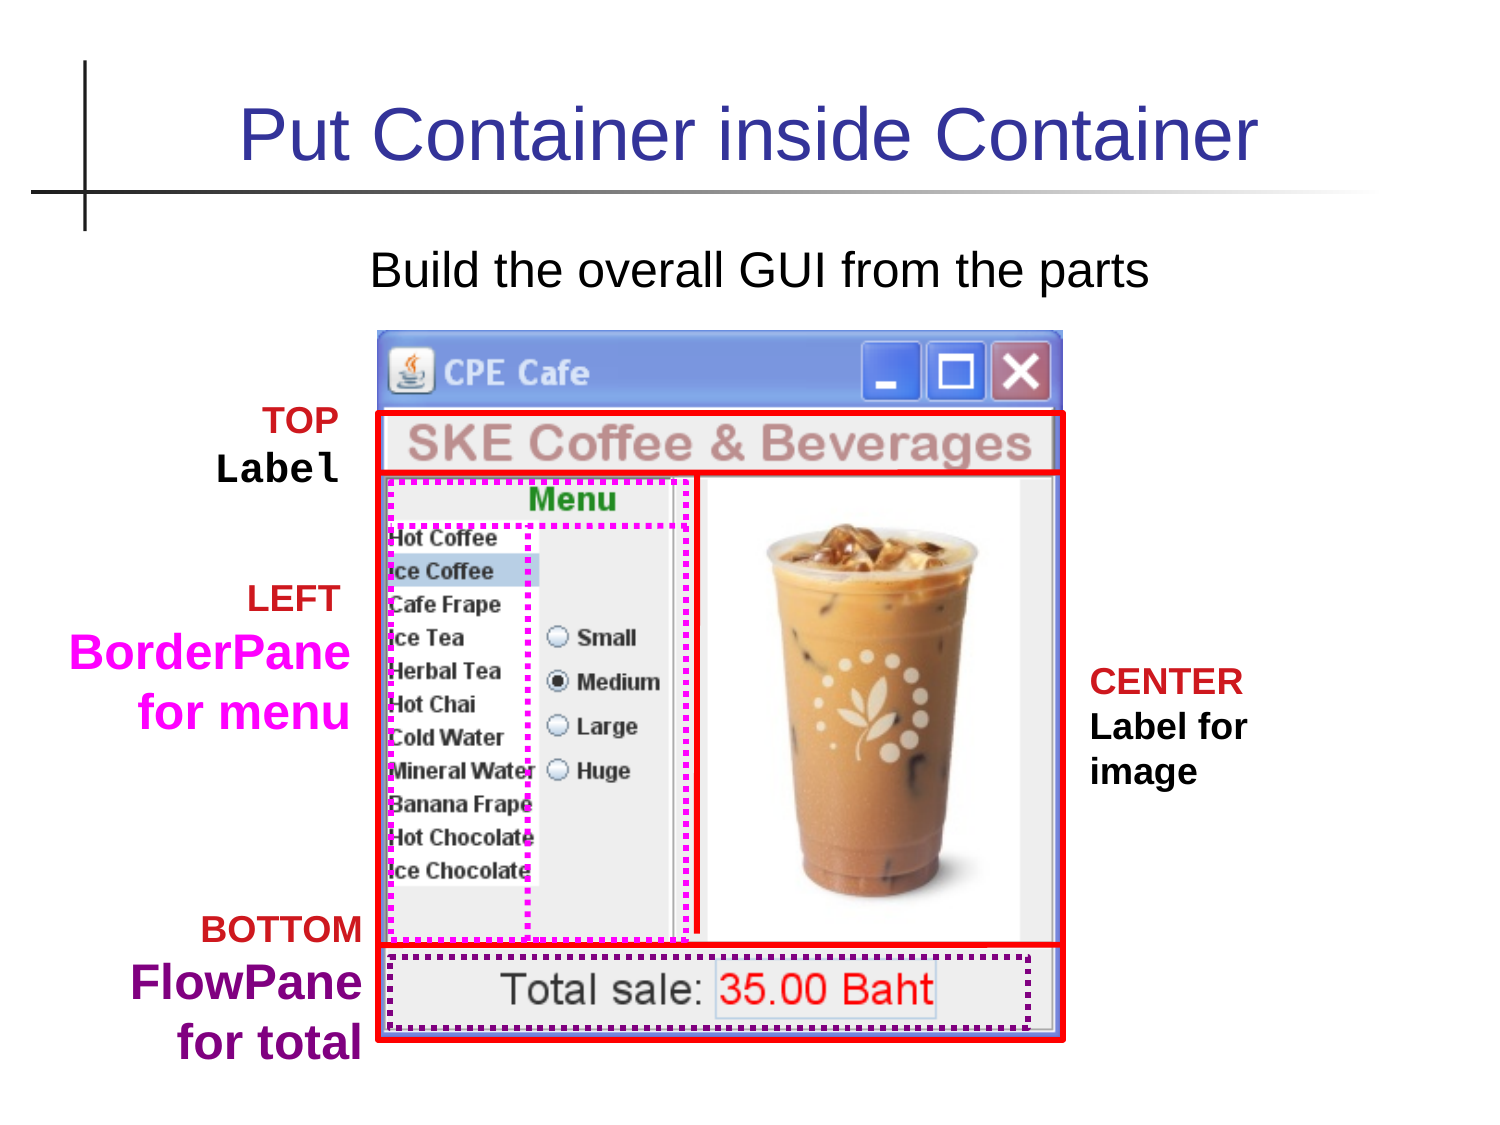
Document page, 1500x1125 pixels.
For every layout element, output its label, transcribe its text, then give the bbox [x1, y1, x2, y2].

picture [377, 330, 1063, 410]
picture [381, 476, 1060, 942]
list Build the overall GUI from the parts [110, 229, 1409, 343]
picture [381, 416, 1060, 469]
text_box BOTTOM FlowPane for total [0, 897, 378, 1078]
picture [381, 948, 1060, 1037]
text_box LEFT BorderPane for menu [23, 566, 367, 756]
title Put Container inside Container [100, 42, 1399, 184]
text_box CENTER Label for image [1074, 649, 1288, 800]
text_box TOP Label [141, 388, 355, 449]
